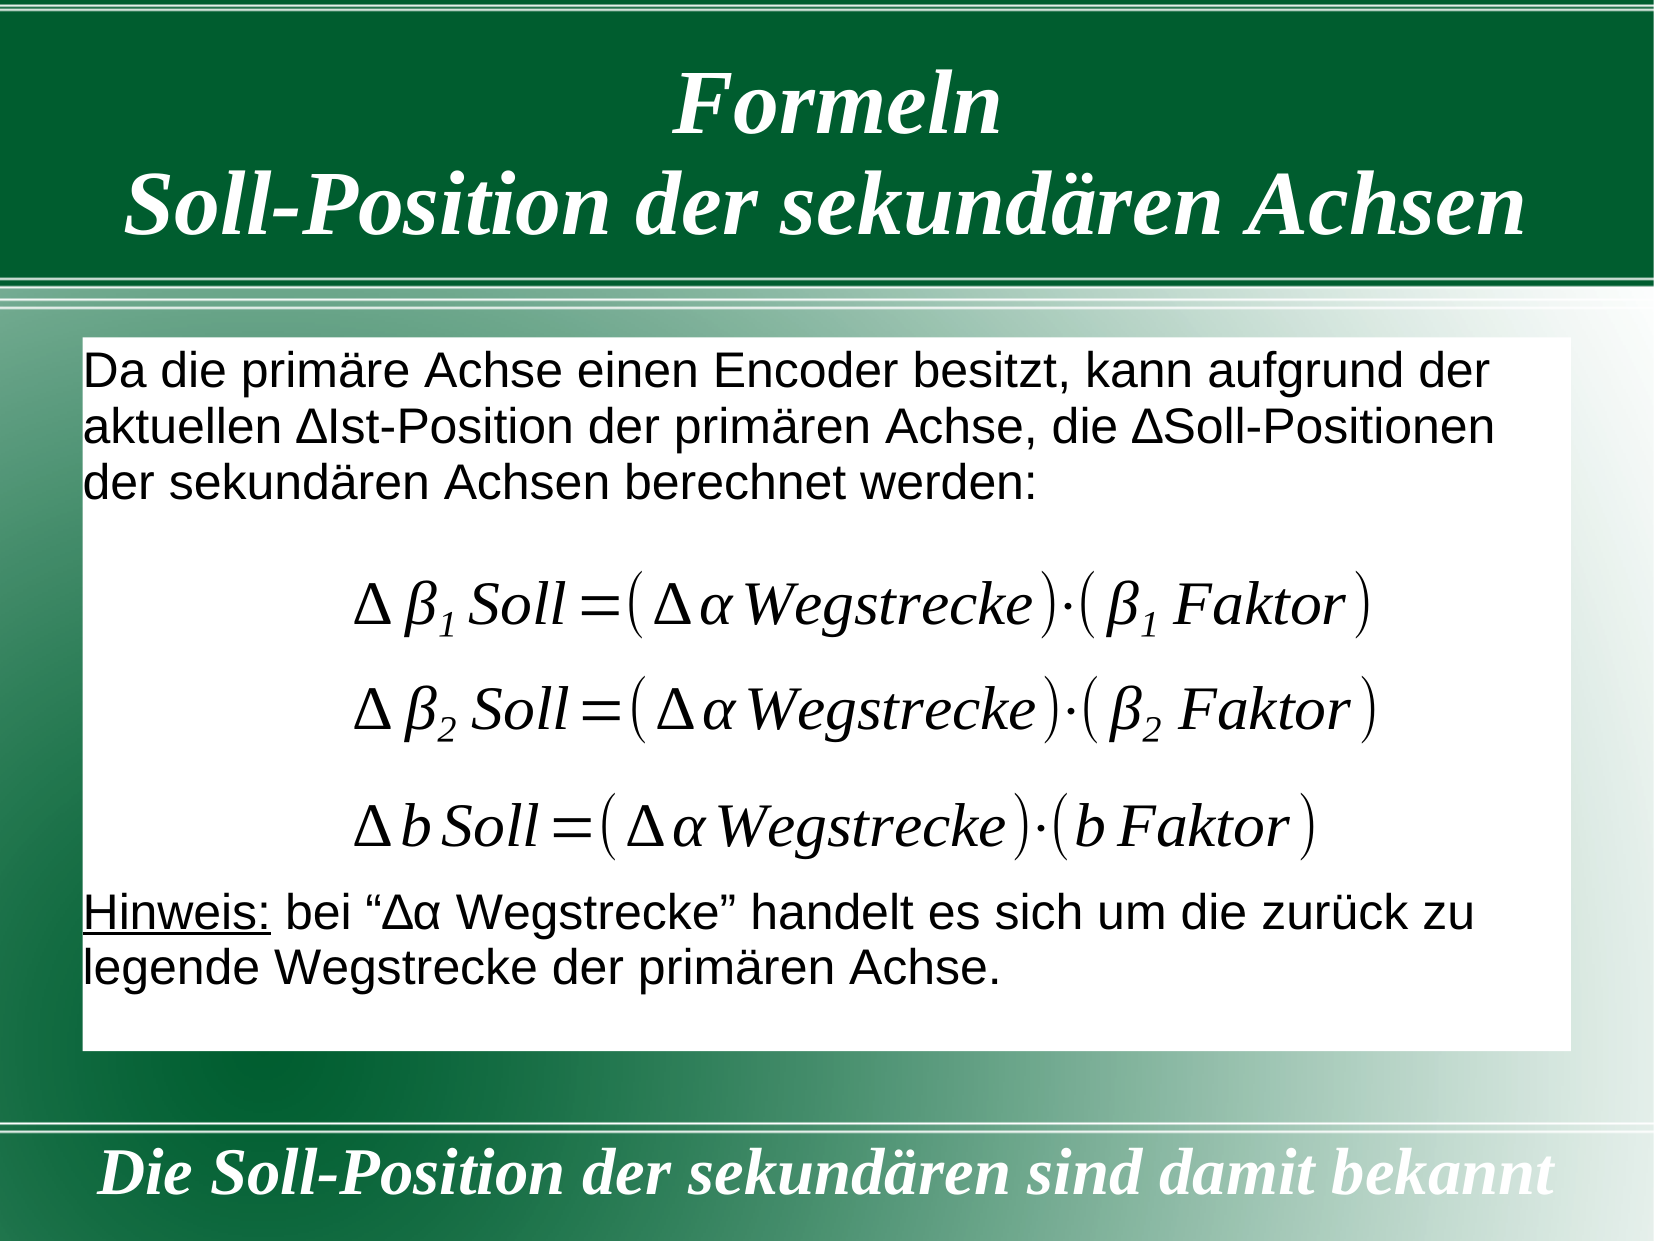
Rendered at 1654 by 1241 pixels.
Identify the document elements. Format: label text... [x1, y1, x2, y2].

chart [342, 569, 1381, 640]
title Die Soll-Position der sekundären sind damit bekannt [11, 1068, 1642, 1241]
chart [342, 673, 1386, 745]
chart [343, 791, 1326, 862]
picture [0, 0, 1654, 1241]
text_box Da die primäre Achse einen Encoder besitzt, kann aufgrund der aktuellen ∆Ist-Position der primären Achse, die ∆Soll-Positionen der sekundären Achsen berechnet werden: [82, 342, 1560, 510]
title Formeln Soll-Position der sekundären Achsen [82, 49, 1571, 257]
text_box [82, 337, 1571, 1052]
text_box Hinweis: bei “∆α Wegstrecke” handelt es sich um die zurück zu legende Wegstrecke der primären Achse. [82, 883, 1560, 1052]
